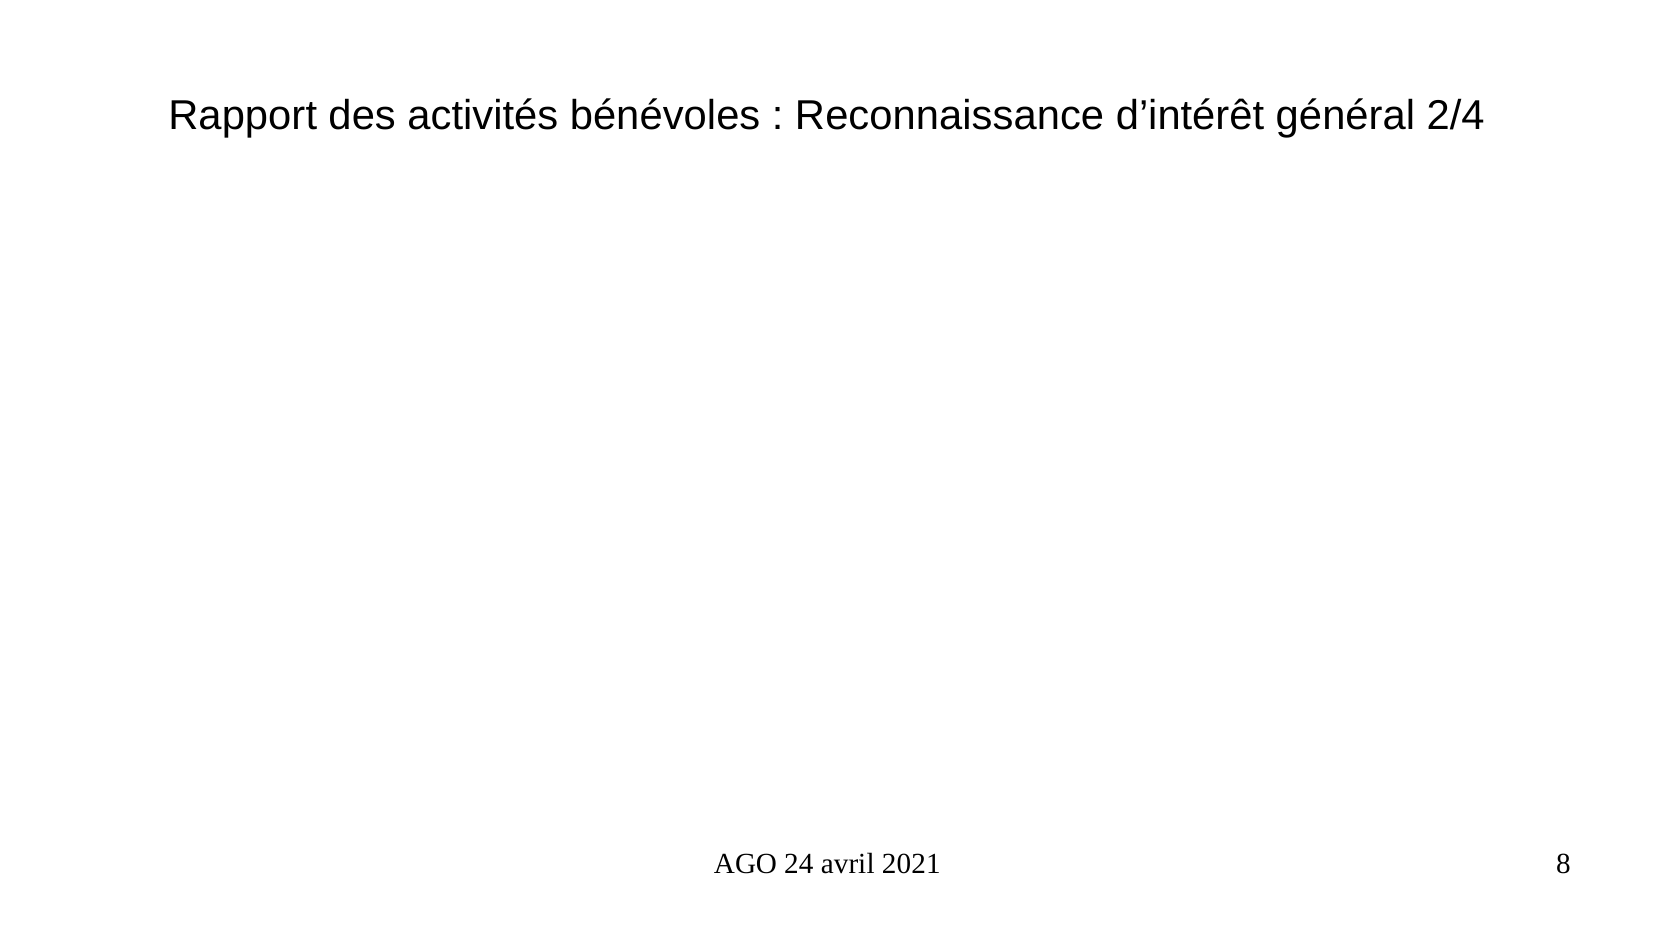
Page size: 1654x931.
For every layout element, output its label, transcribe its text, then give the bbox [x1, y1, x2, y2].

title Rapport des activités bénévoles : Reconnaissance d’intérêt général 2/4 [82, 37, 1571, 193]
